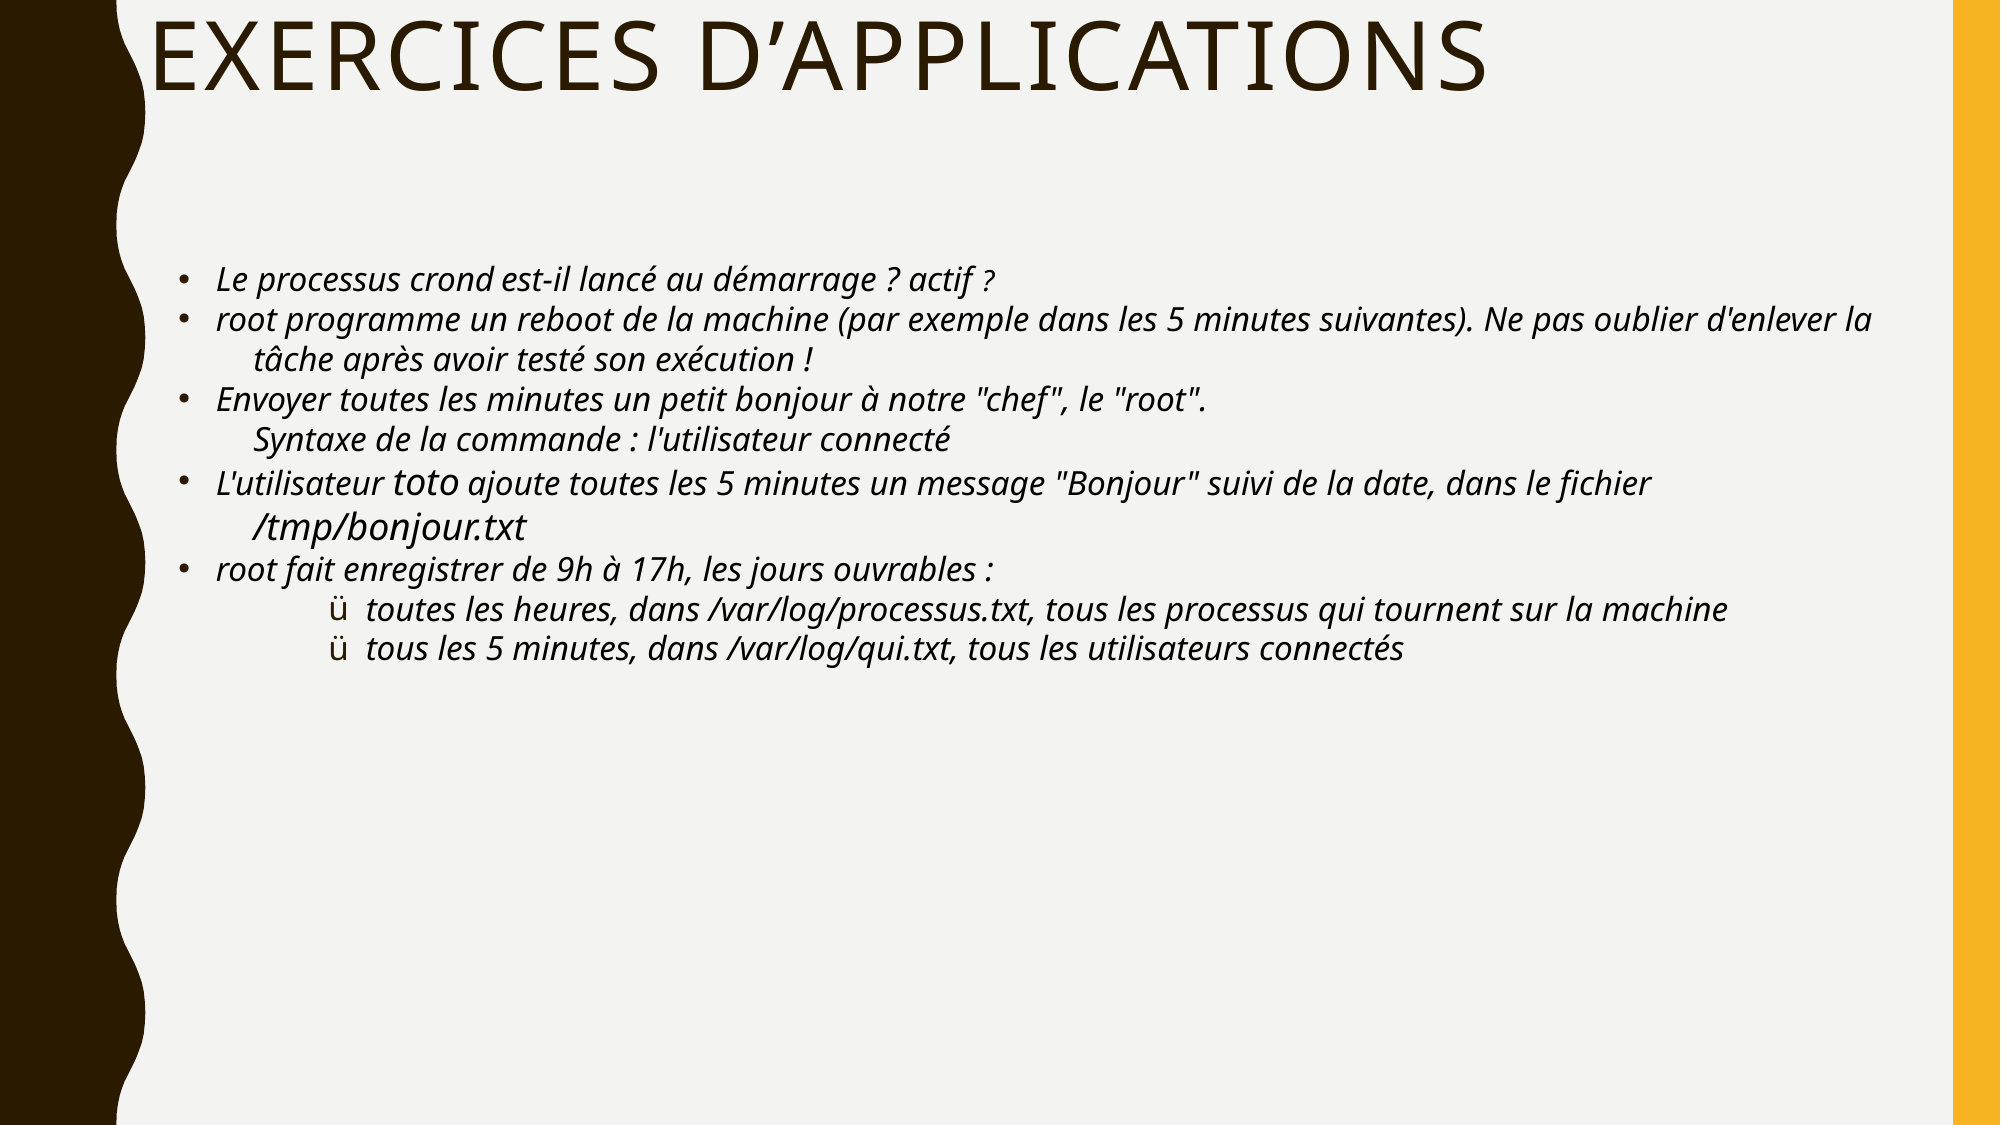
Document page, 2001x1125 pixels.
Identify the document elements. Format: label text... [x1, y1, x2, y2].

title EXERCICES D’APPLICATIONS [132, 0, 1803, 121]
list Le processus crond est-il lancé au démarrage ? actif ? root programme un reboot de la machine (par exemple dans les 5 minutes suivantes). Ne pas oublier d'enlever la tâche après avoir testé son exécution ! Envoyer toutes les minutes un petit bonjour à notre "chef", le "root". Syntaxe de la commande : l'utilisateur connecté L'utilisateur toto ajoute toutes les 5 minutes un message "Bonjour" suivi de la date, dans le fichier /tmp/bonjour.txt root fait enregistrer de 9h à 17h, les jours ouvrables : toutes les heures, dans /var/log/processus.txt, tous les processus qui tournent sur la machine tous les 5 minutes, dans /var/log/qui.txt, tous les utilisateurs connectés [163, 225, 1894, 706]
